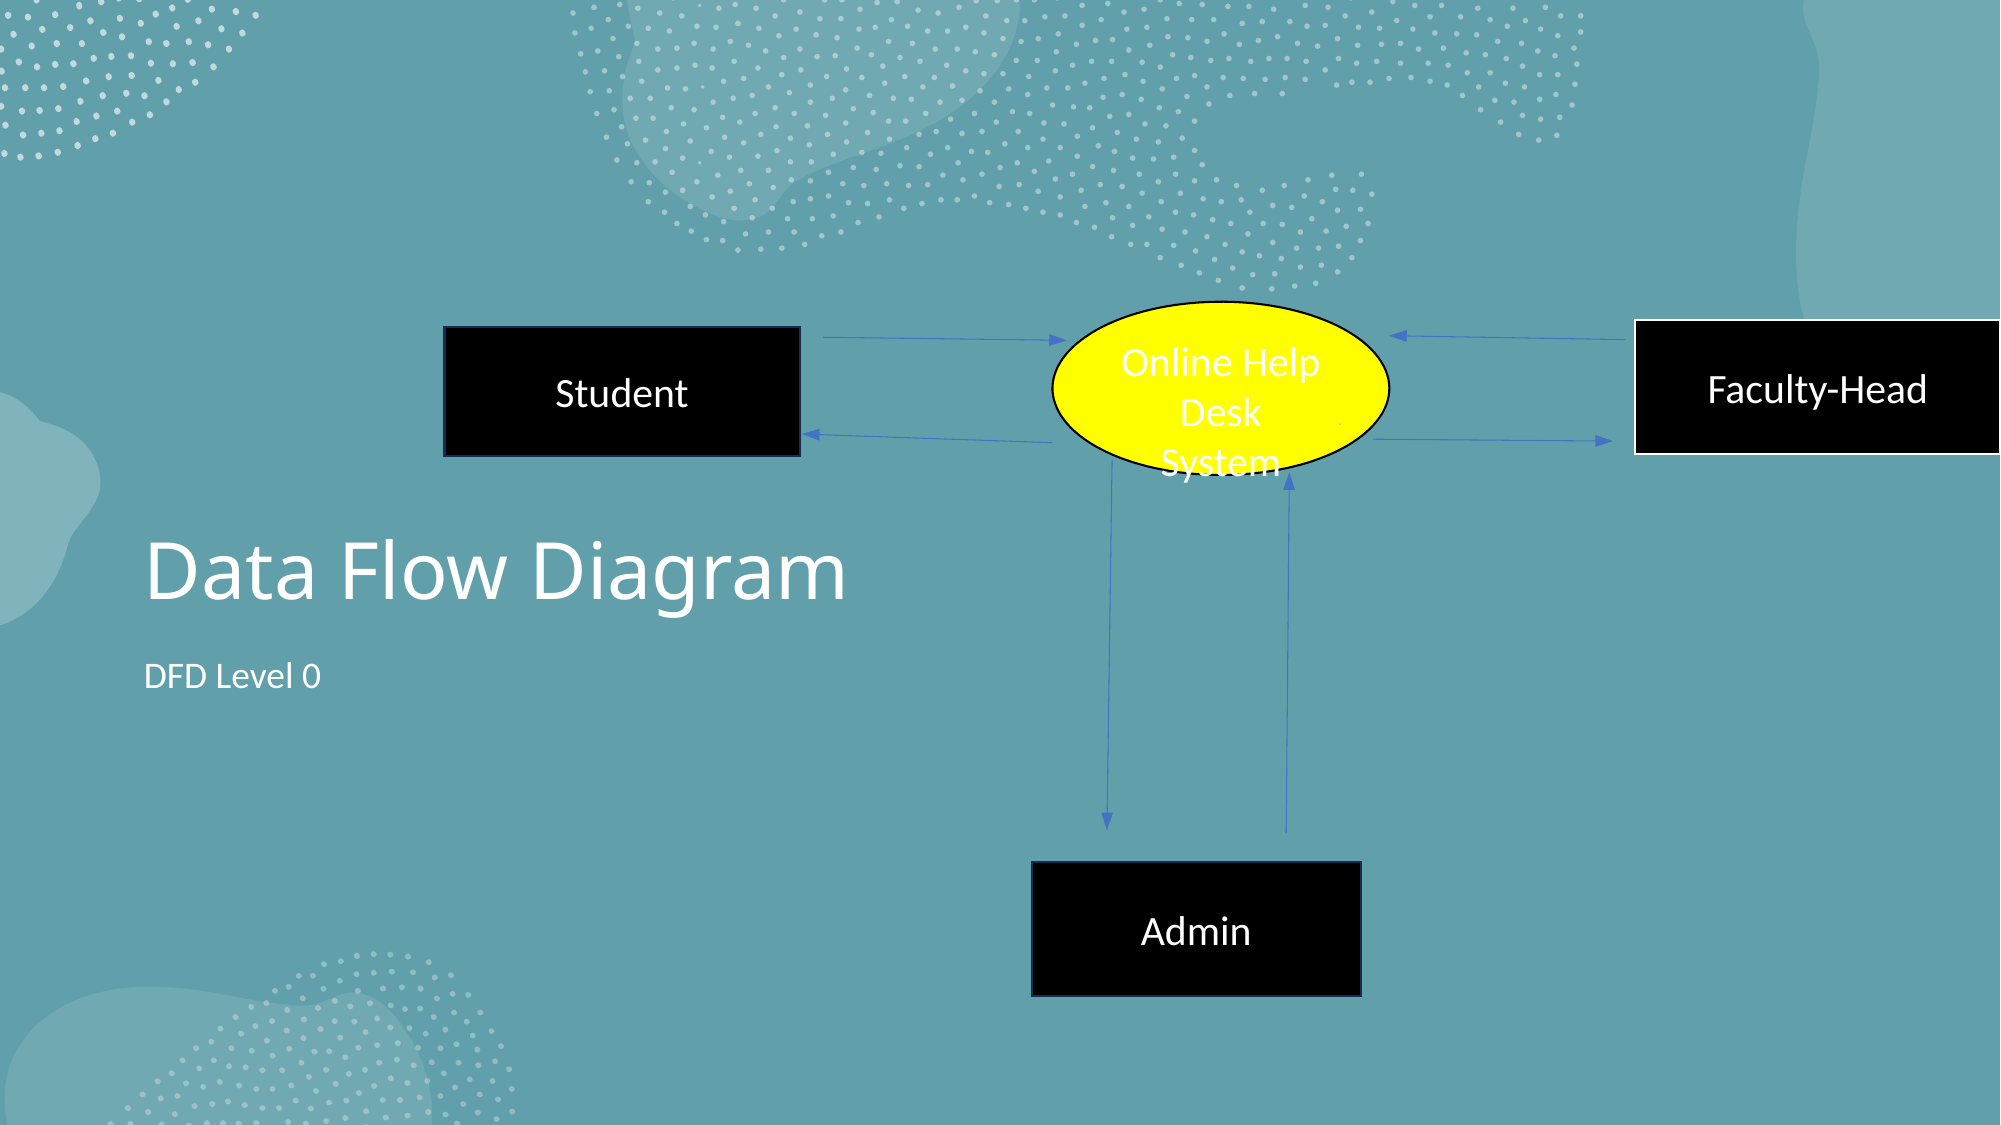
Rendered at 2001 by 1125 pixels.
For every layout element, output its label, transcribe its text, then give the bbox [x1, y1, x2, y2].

text_box Admin [1032, 862, 1361, 996]
title Data Flow Diagram [128, 472, 962, 624]
text_box Online Help Desk System [1052, 301, 1390, 475]
text_box Faculty-Head [1635, 320, 2000, 454]
text_box [0, 0, 2000, 1125]
text_box Student [445, 327, 800, 456]
list DFD Level 0 [128, 648, 962, 1014]
